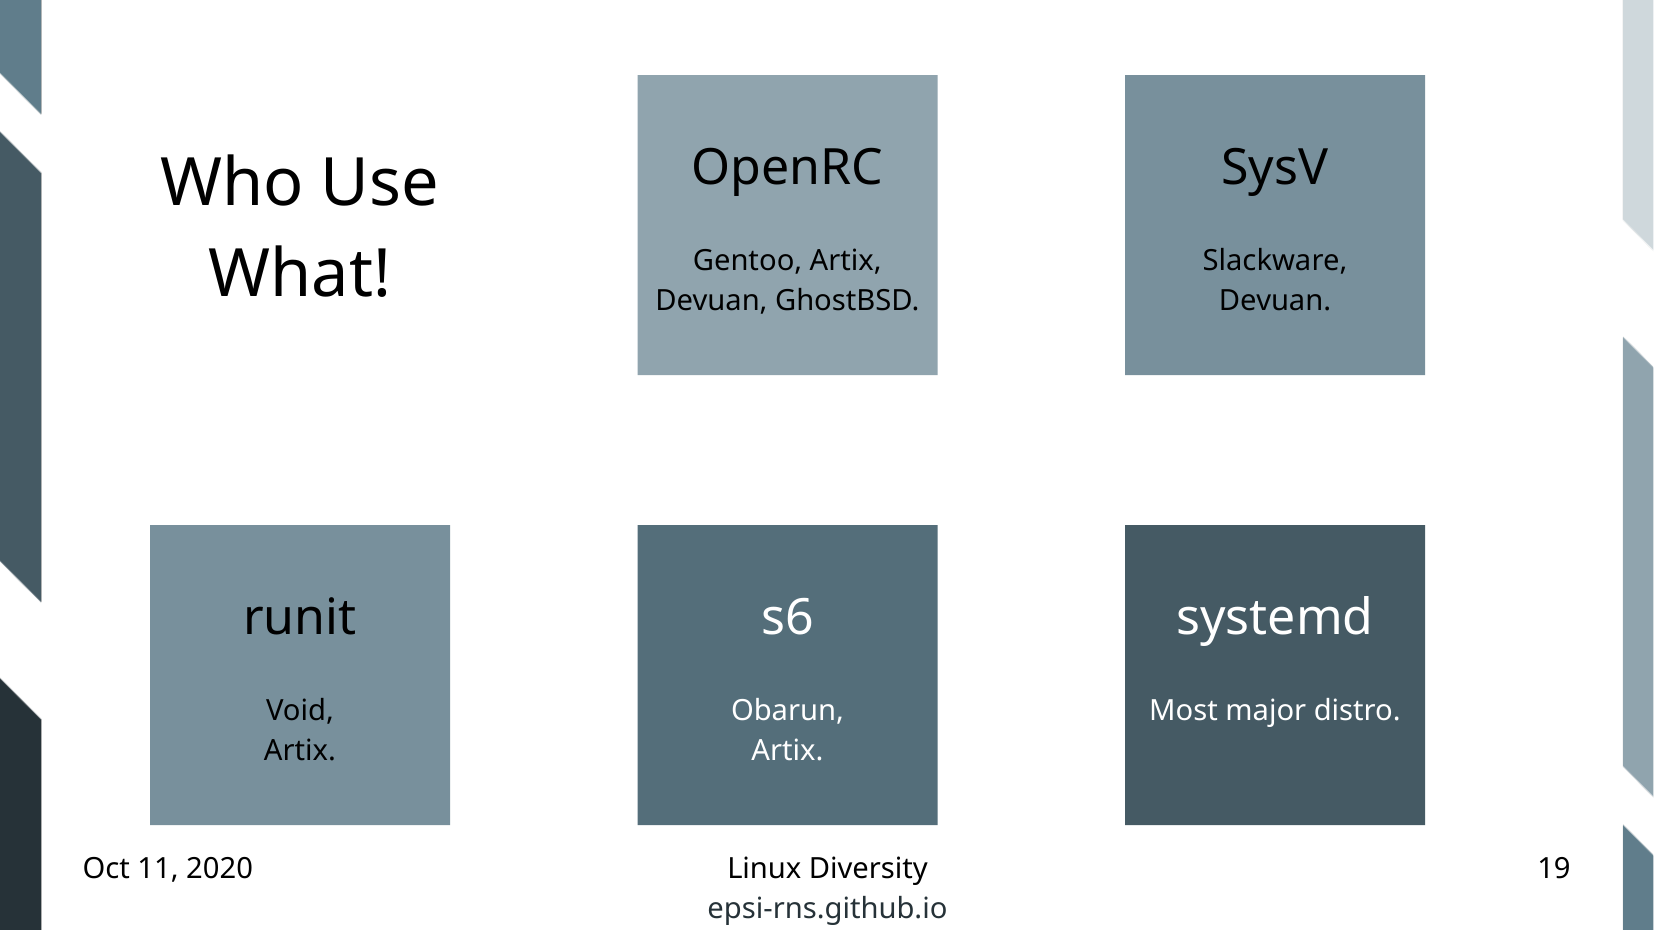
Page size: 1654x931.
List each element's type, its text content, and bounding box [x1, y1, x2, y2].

list s6 Obarun, Artix. [637, 525, 938, 826]
list systemd Most major distro. [1125, 525, 1426, 826]
picture [0, 0, 1654, 930]
list OpenRC Gentoo, Artix, Devuan, GhostBSD. [637, 75, 938, 376]
title Who Use What! [150, 75, 451, 376]
list runit Void, Artix. [150, 525, 451, 826]
list SysV Slackware, Devuan. [1125, 75, 1426, 376]
